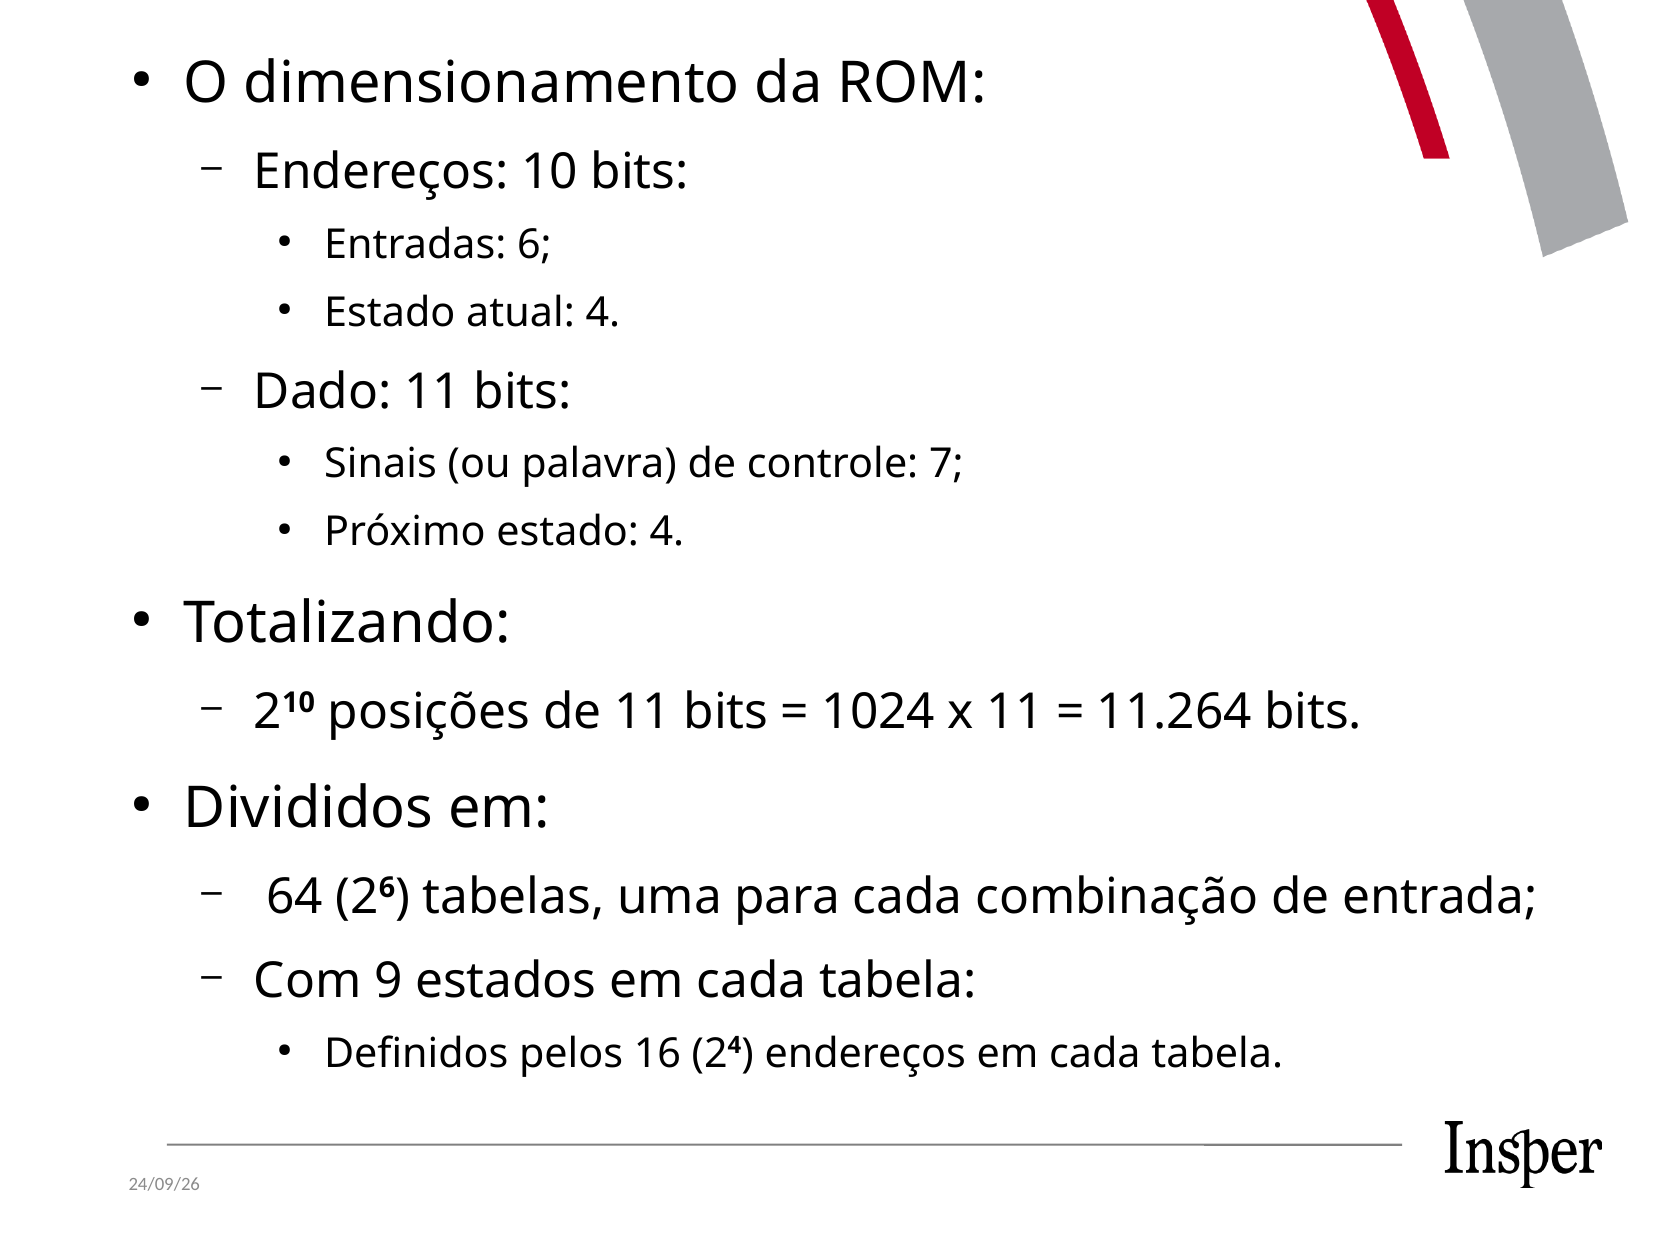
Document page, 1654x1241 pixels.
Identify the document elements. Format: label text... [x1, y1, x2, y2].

list O dimensionamento da ROM: Endereços: 10 bits: Entradas: 6; Estado atual: 4. Dado: 11 bits: Sinais (ou palavra) de controle: 7; Próximo estado: 4. Totalizando: 210 posições de 11 bits = 1024 x 11 = 11.264 bits. Divididos em: 64 (26) tabelas, uma para cada combinação de entrada; Com 9 estados em cada tabela: Definidos pelos 16 (24) endereços em cada tabela. [113, 53, 1540, 1134]
